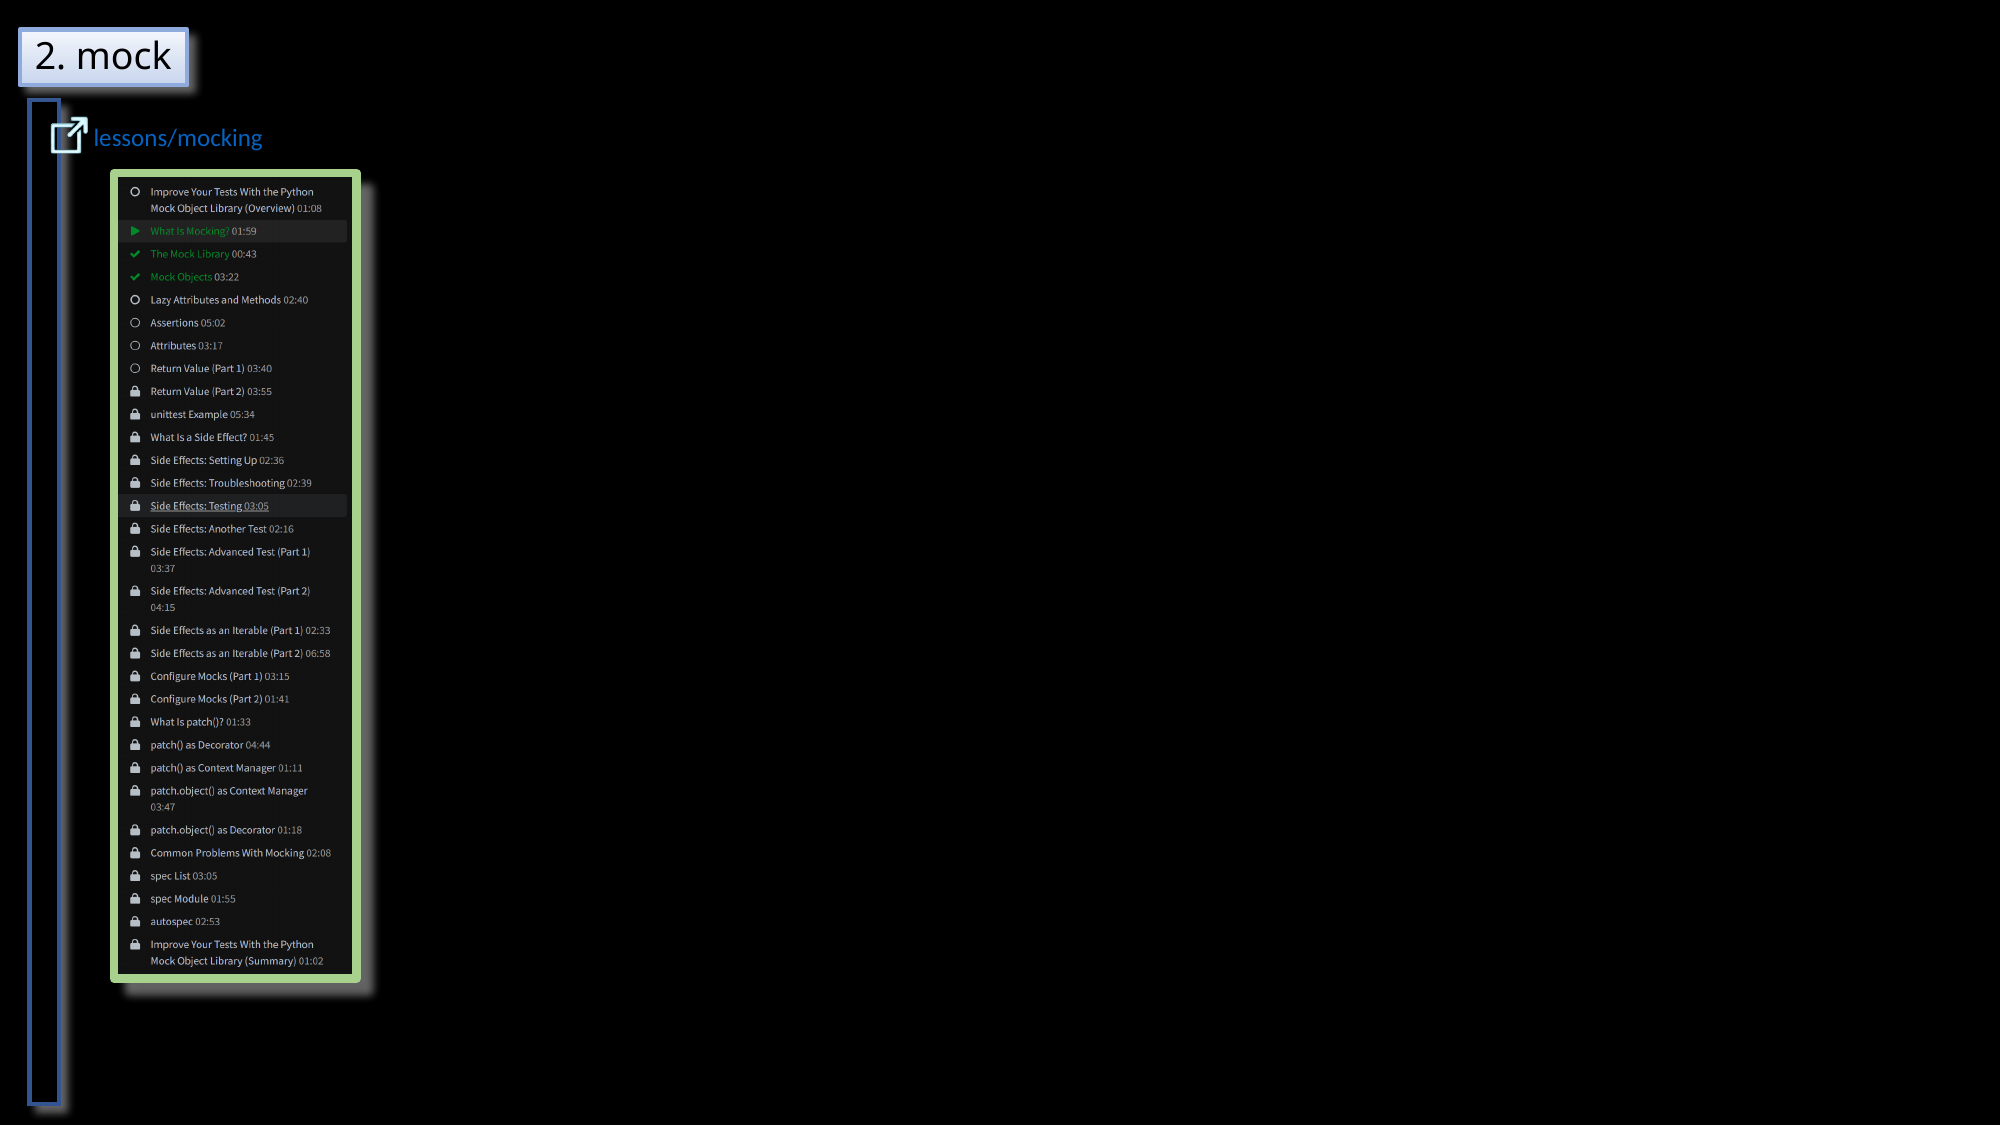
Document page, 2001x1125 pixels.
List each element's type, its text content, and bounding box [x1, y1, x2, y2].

picture [118, 177, 353, 975]
text_box [29, 100, 60, 1105]
text_box lessons/mocking [78, 114, 278, 160]
title 2. mock [29, 29, 178, 86]
picture [46, 112, 92, 158]
